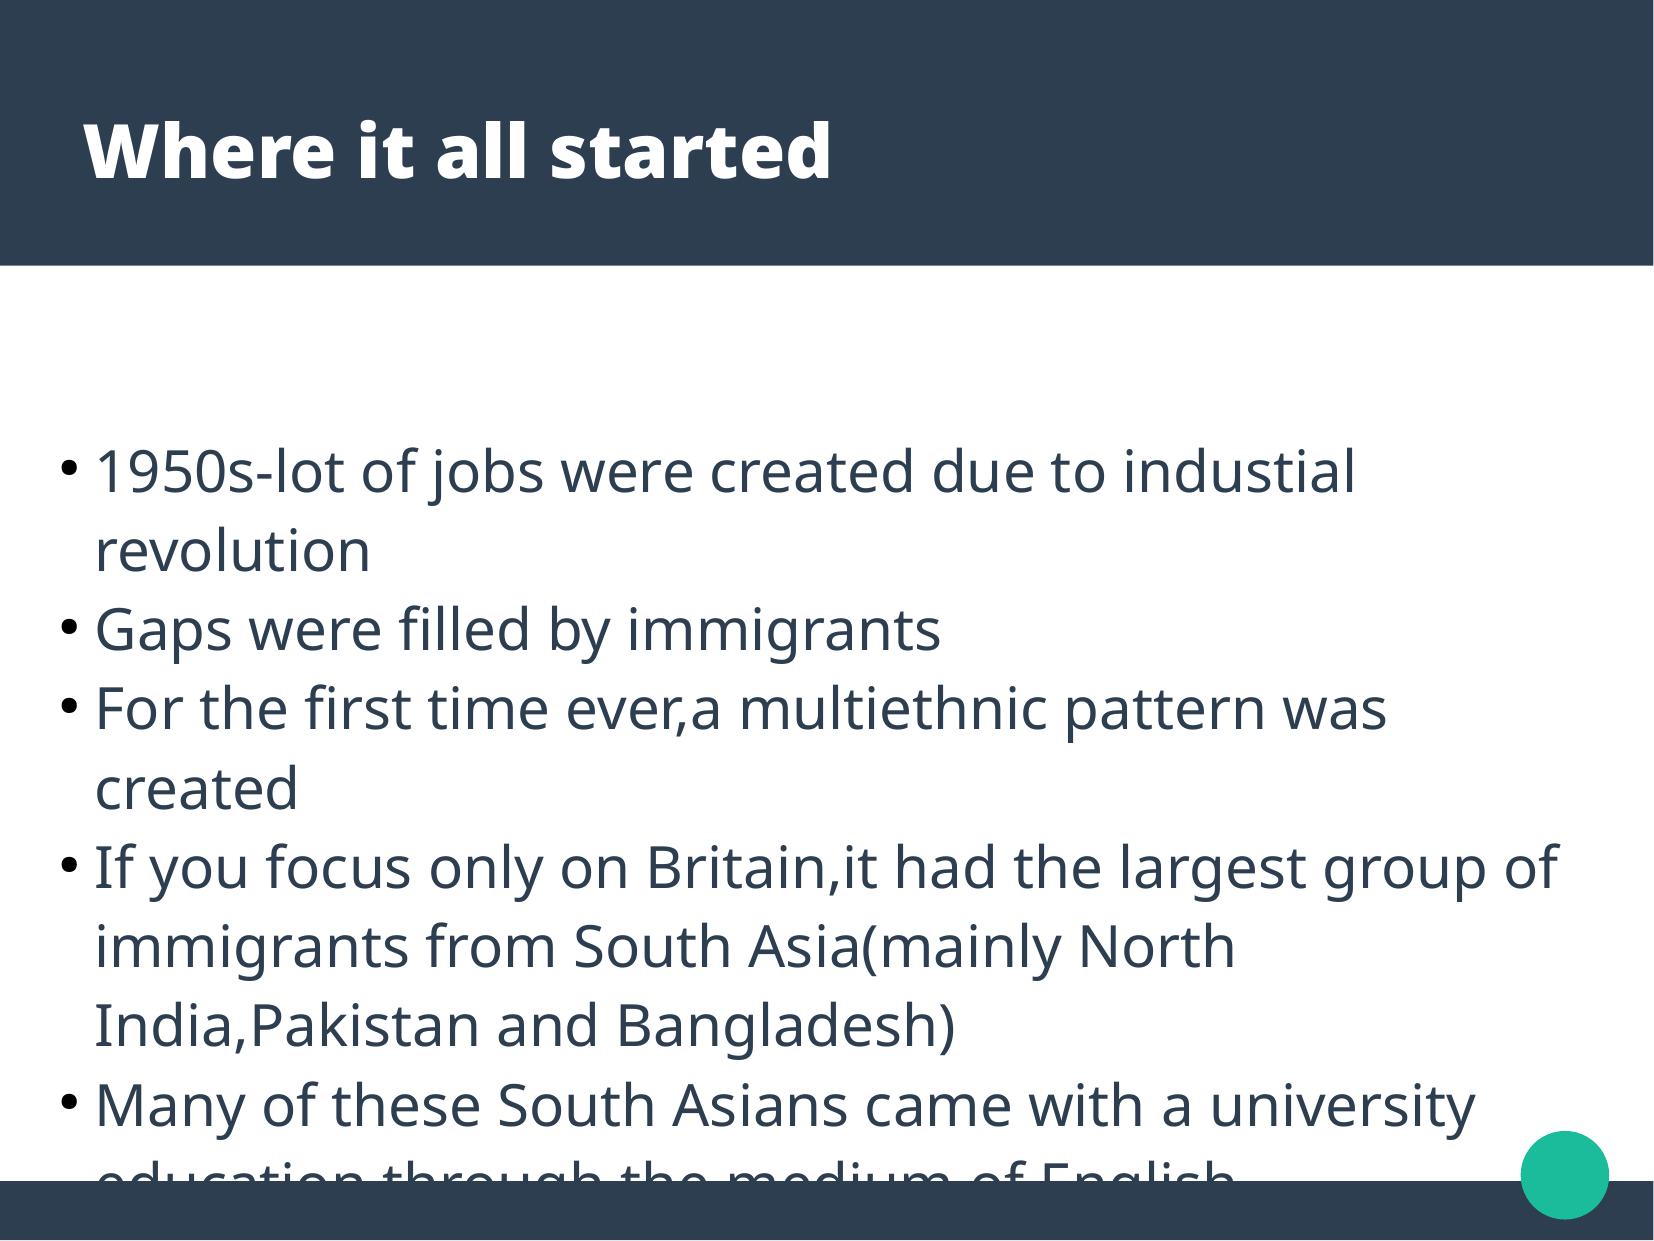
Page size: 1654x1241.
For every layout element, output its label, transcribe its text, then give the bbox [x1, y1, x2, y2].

subtitle 1950s-lot of jobs were created due to industial revolution Gaps were filled by immigrants For the first time ever,a multiethnic pattern was created If you focus only on Britain,it had the largest group of immigrants from South Asia(mainly North India,Pakistan and Bangladesh) Many of these South Asians came with a university education through the medium of English [59, 339, 1595, 1166]
title Where it all started [82, 47, 1235, 252]
